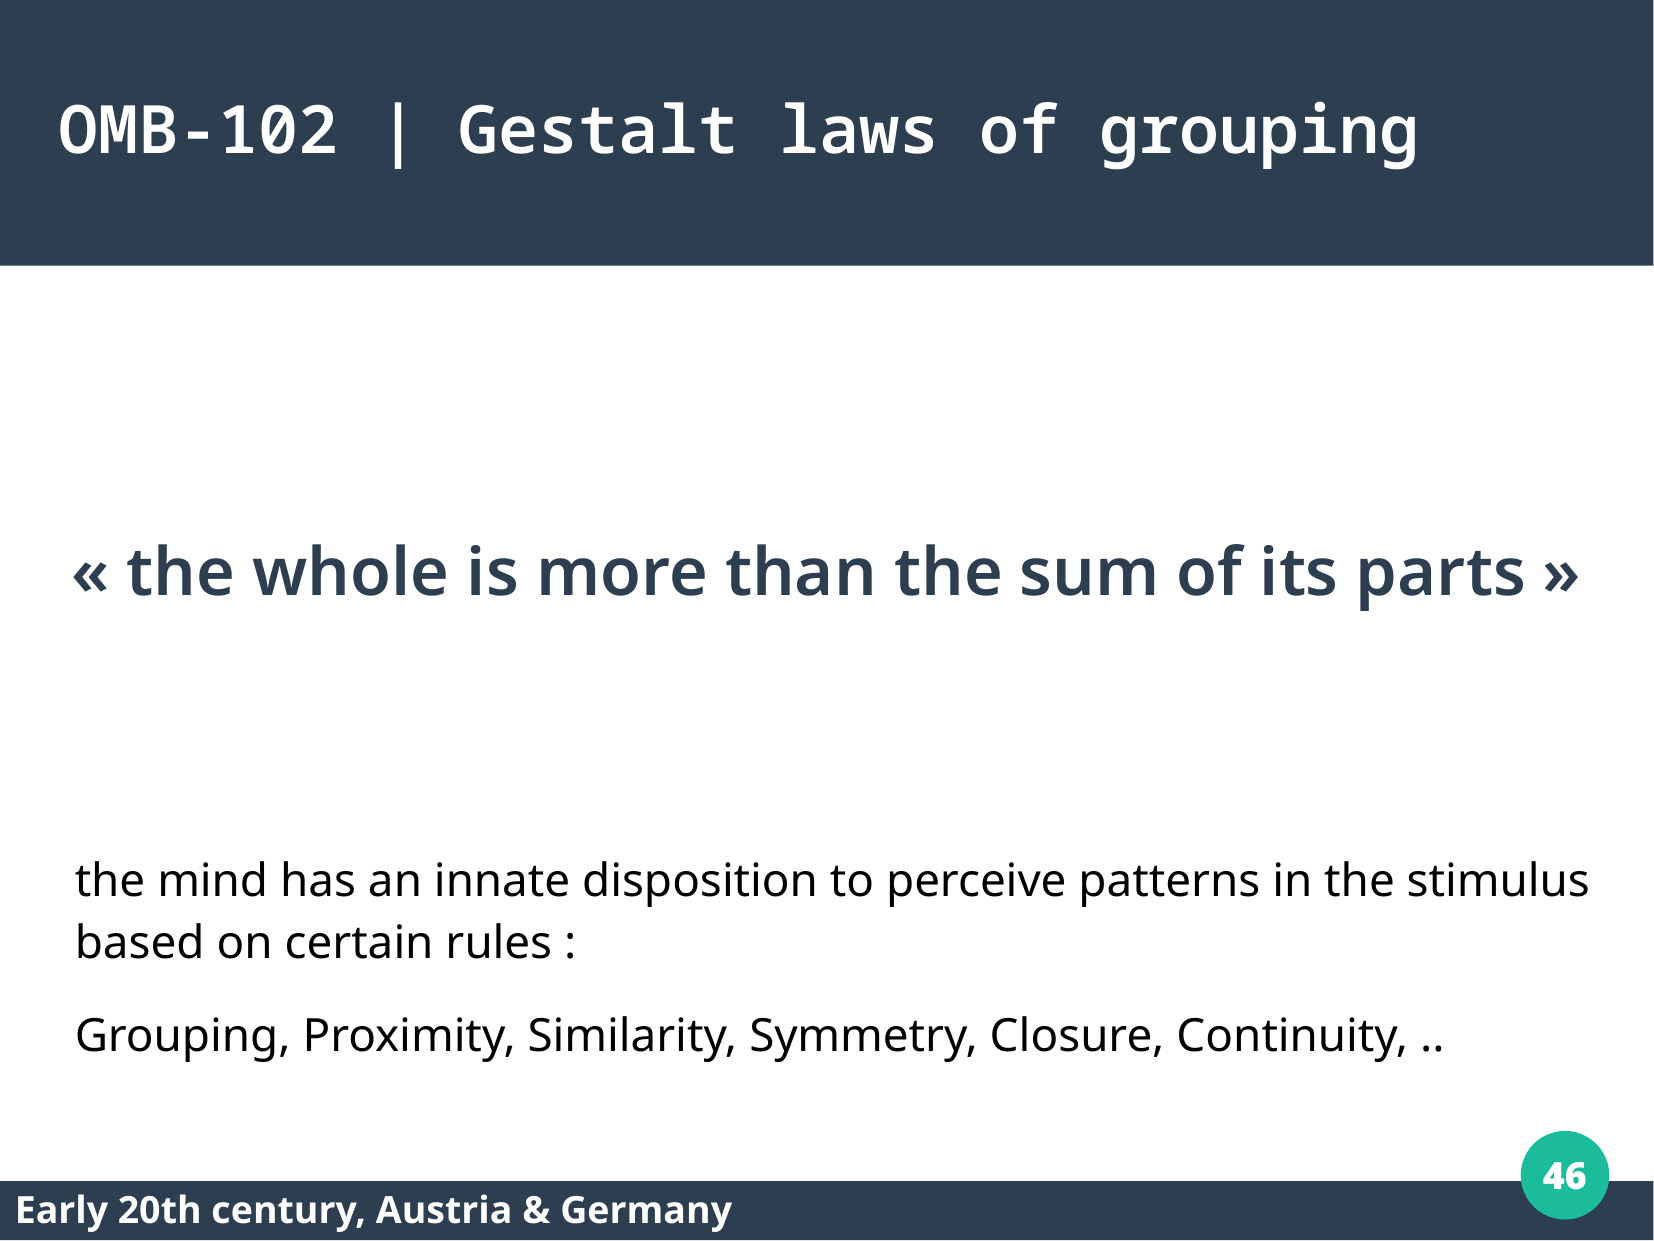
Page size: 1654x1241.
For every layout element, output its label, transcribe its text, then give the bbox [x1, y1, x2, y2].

title OMB-102 | Gestalt laws of grouping [59, 49, 1595, 207]
text_box the mind has an innate disposition to perceive patterns in the stimulus based on certain rules : Grouping, Proximity, Similarity, Symmetry, Closure, Continuity, .. [60, 840, 1651, 1112]
text_box Early 20th century, Austria & Germany [0, 1176, 1654, 1241]
list « the whole is more than the sum of its parts » [0, 270, 1654, 871]
